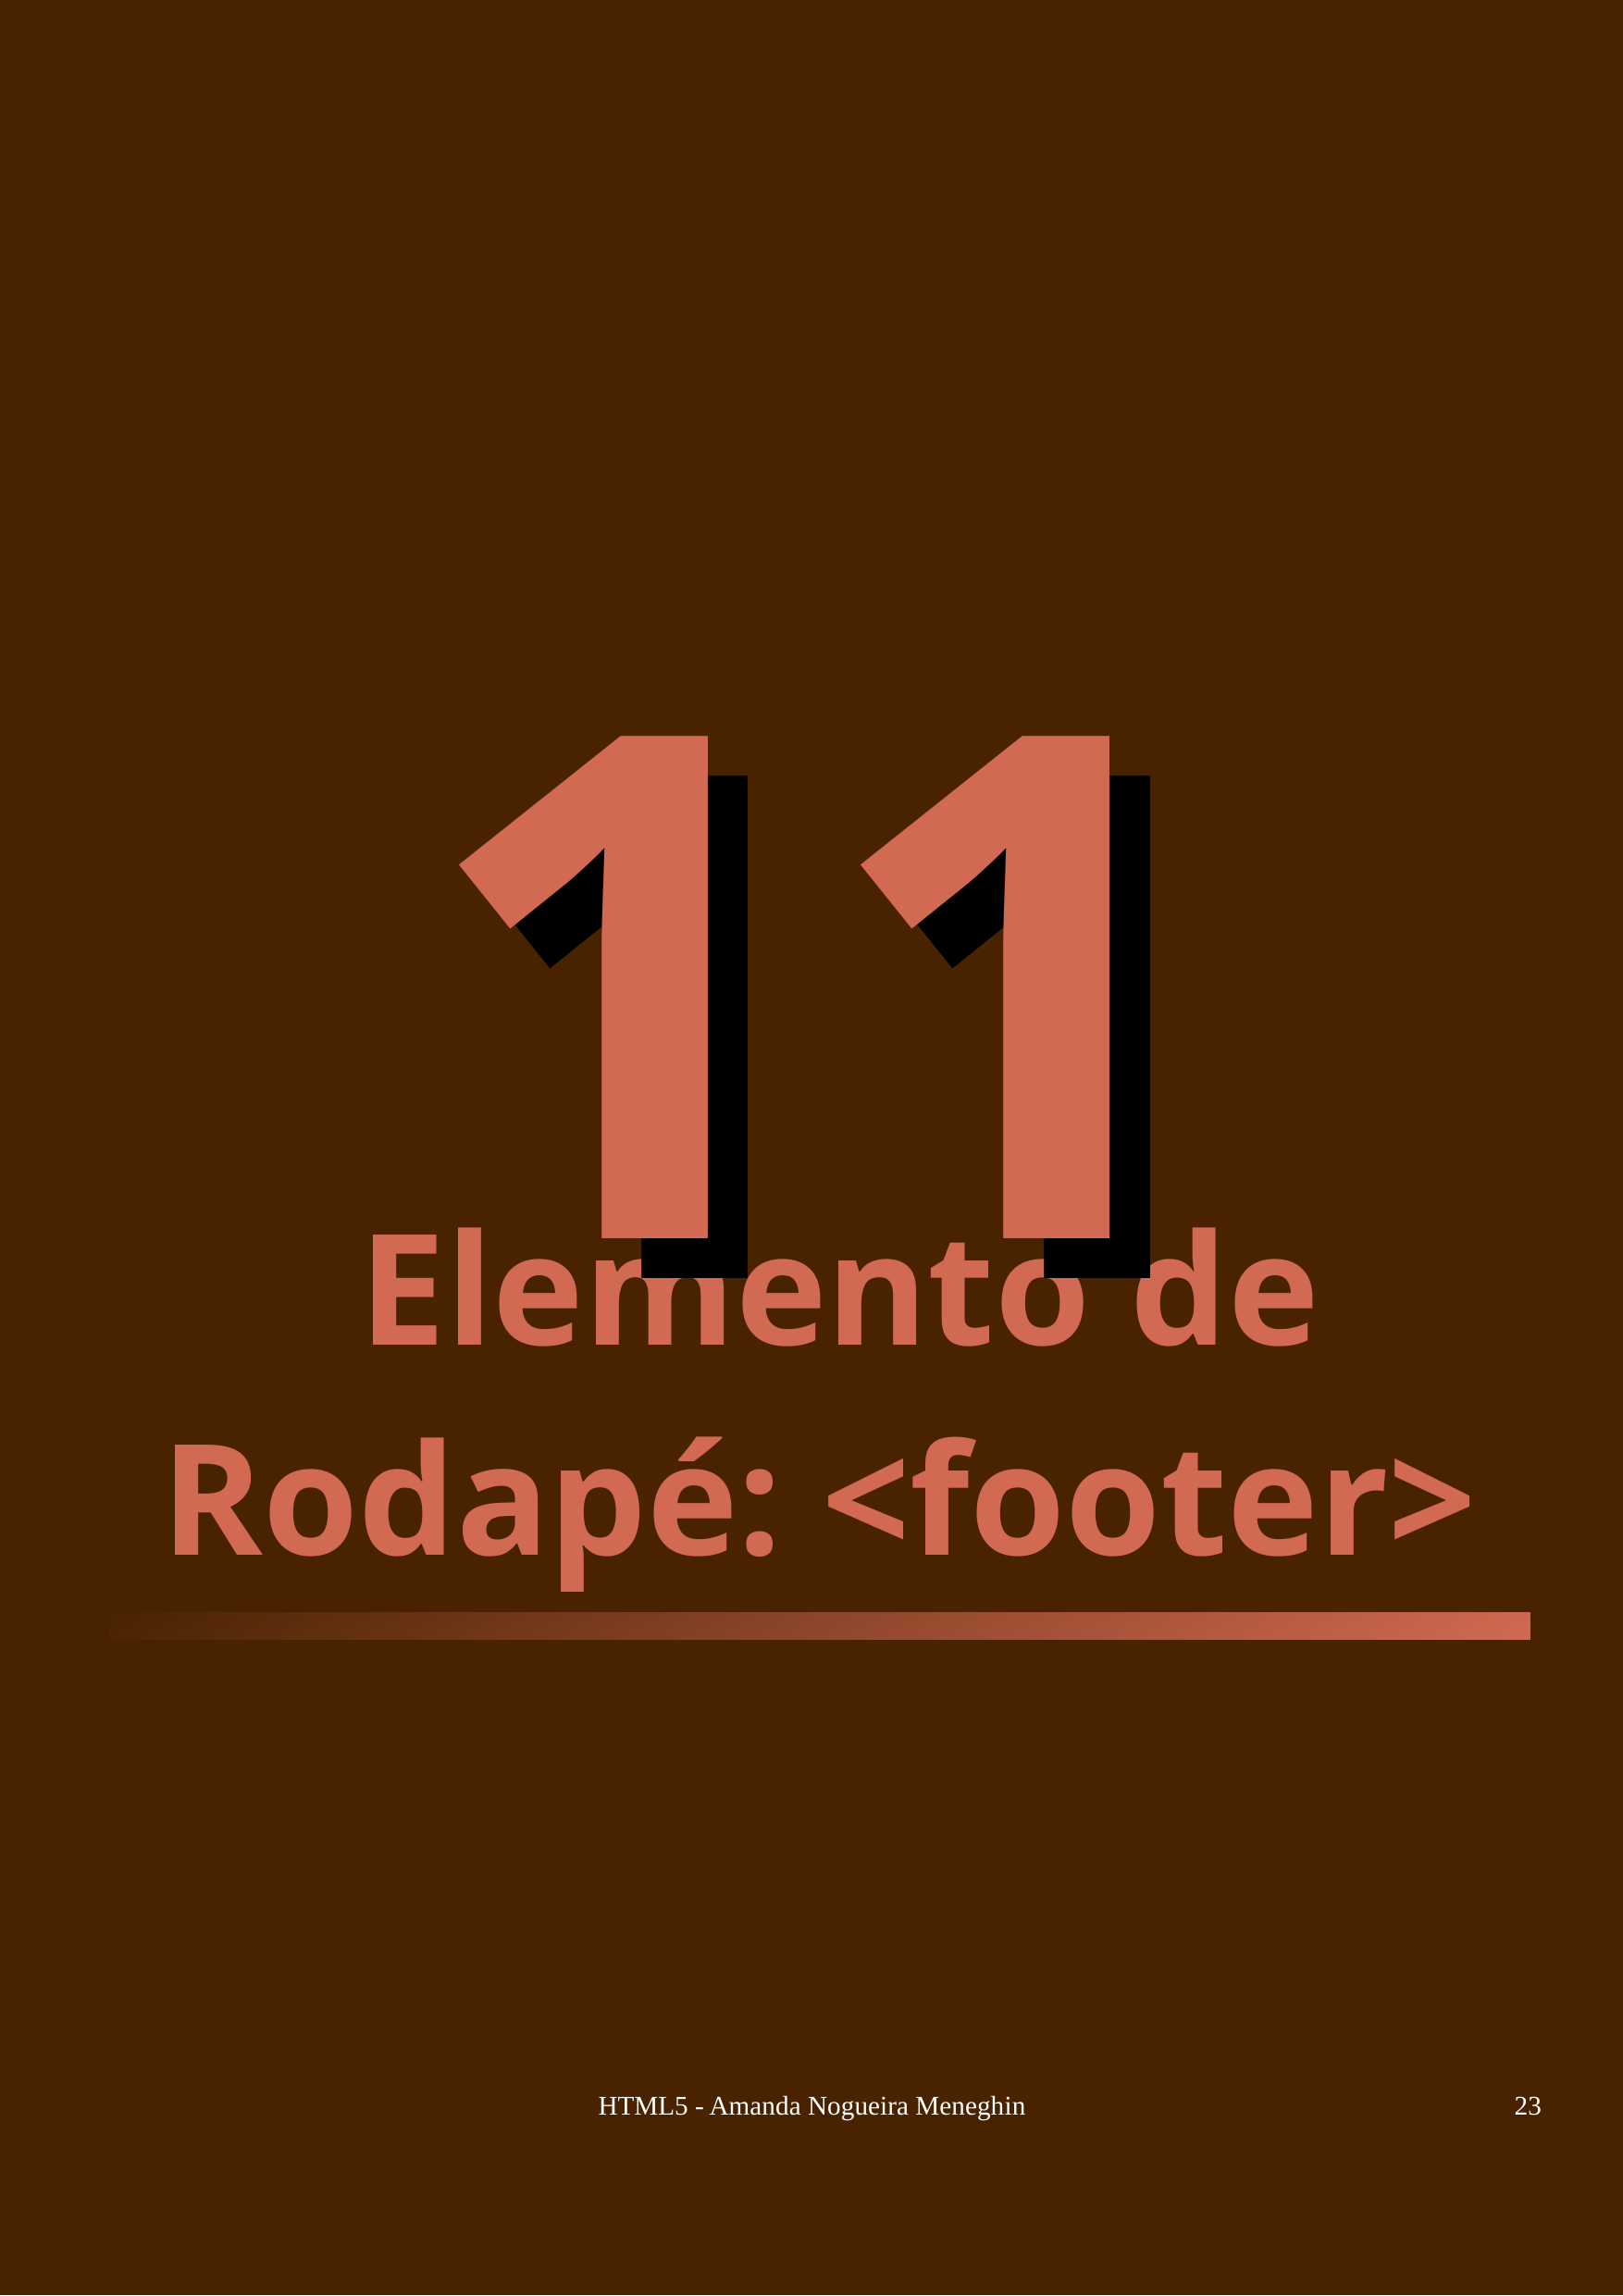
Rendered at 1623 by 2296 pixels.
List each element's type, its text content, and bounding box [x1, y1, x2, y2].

text_box Elemento de Rodapé: <footer> [109, 1202, 1530, 1578]
text_box 11 [164, 546, 1476, 1385]
text_box [109, 1612, 1530, 1640]
